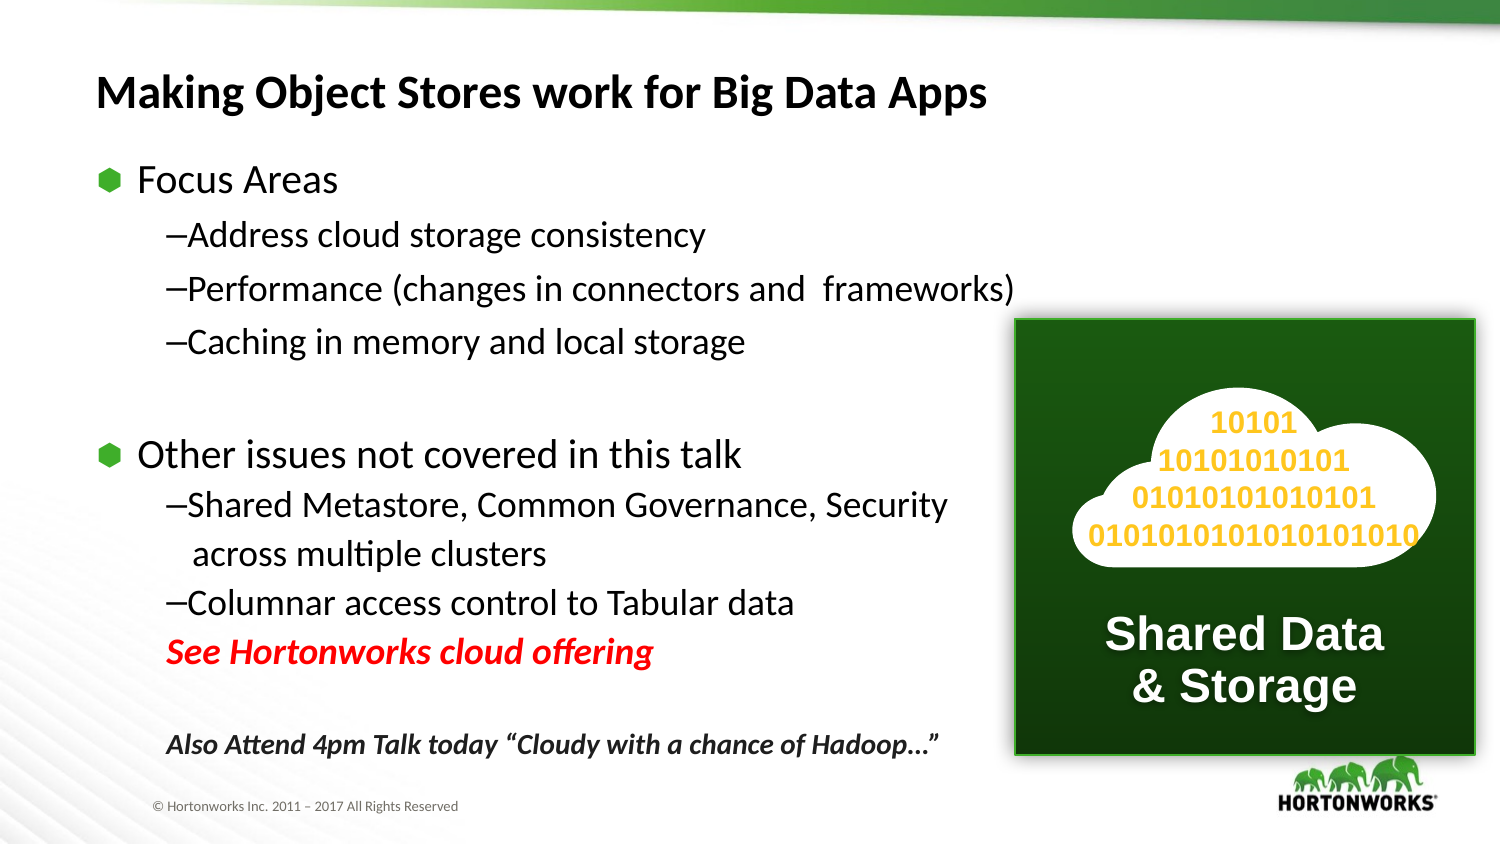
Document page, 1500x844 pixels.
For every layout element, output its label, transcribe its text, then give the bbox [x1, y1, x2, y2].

text_box Shared Data & Storage [1049, 601, 1440, 721]
text_box 10101 10101010101 01010101010101 0101010101010101010 [1072, 387, 1437, 568]
picture [0, 0, 1500, 844]
title Making Object Stores work for Big Data Apps [86, 69, 1437, 119]
list Focus Areas Address cloud storage consistency Performance (changes in connectors and frameworks) Caching in memory and local storage Other issues not covered in this talk Shared Metastore, Common Governance, Security across multiple clusters Columnar access control to Tabular data See Hortonworks cloud offering Also Attend 4pm Talk today “Cloudy with a chance of Hadoop…” [86, 147, 1437, 734]
text_box [1014, 318, 1475, 755]
